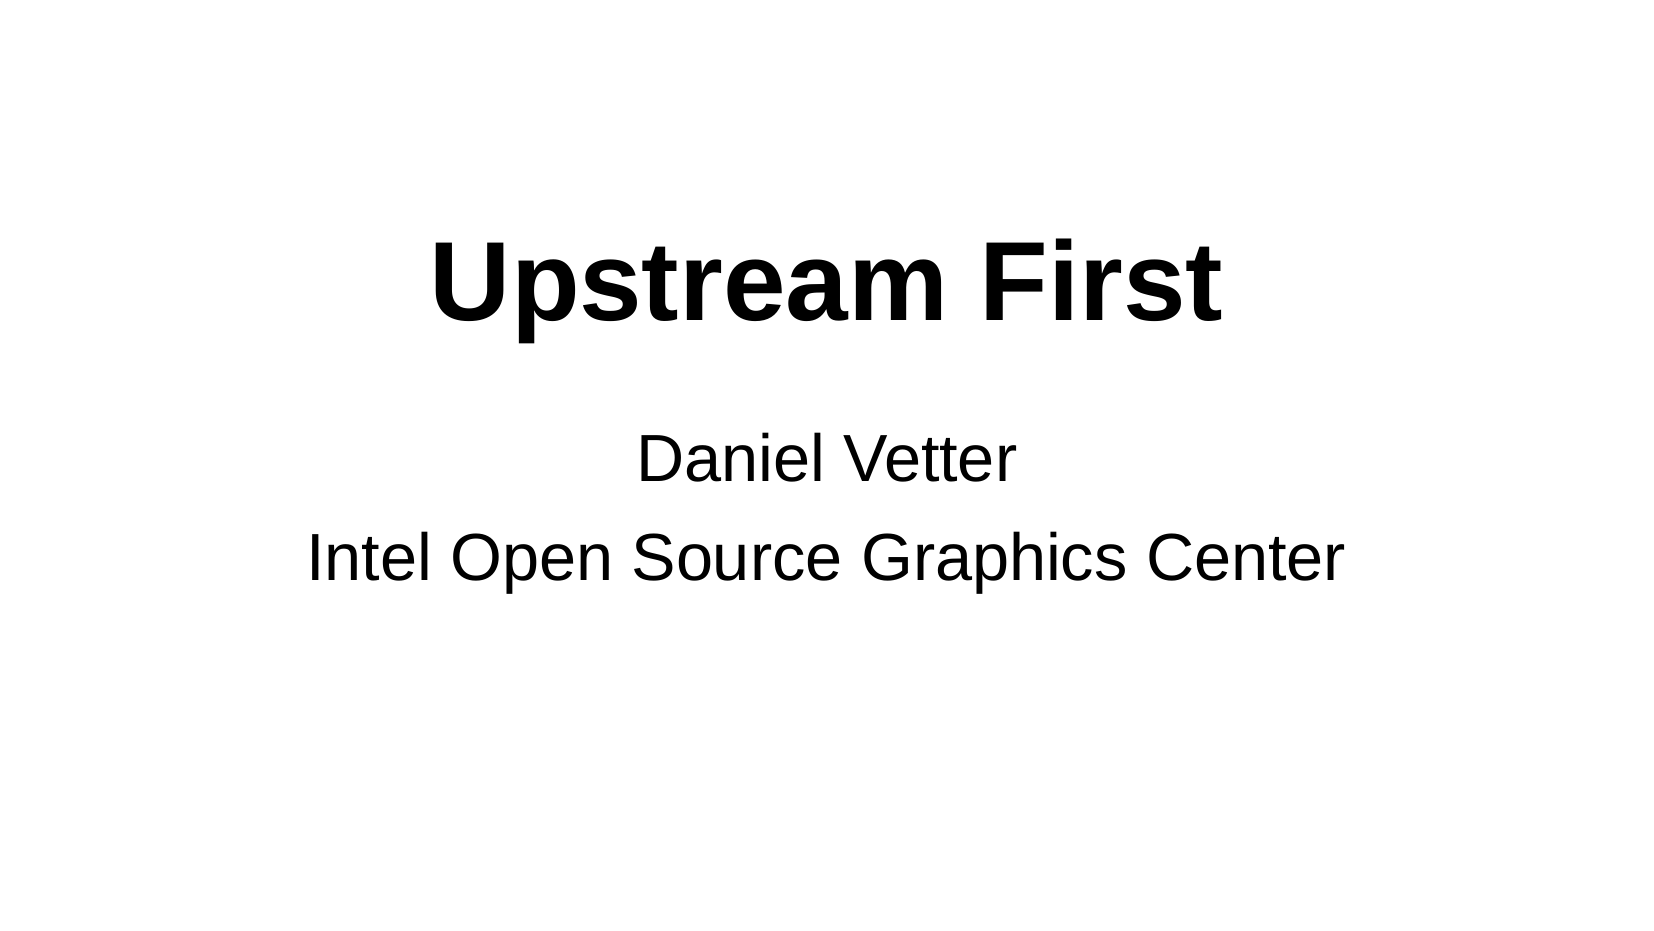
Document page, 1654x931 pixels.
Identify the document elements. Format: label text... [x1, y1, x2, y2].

subtitle Daniel Vetter Intel Open Source Graphics Center [82, 390, 1571, 626]
title Upstream First [82, 203, 1571, 360]
